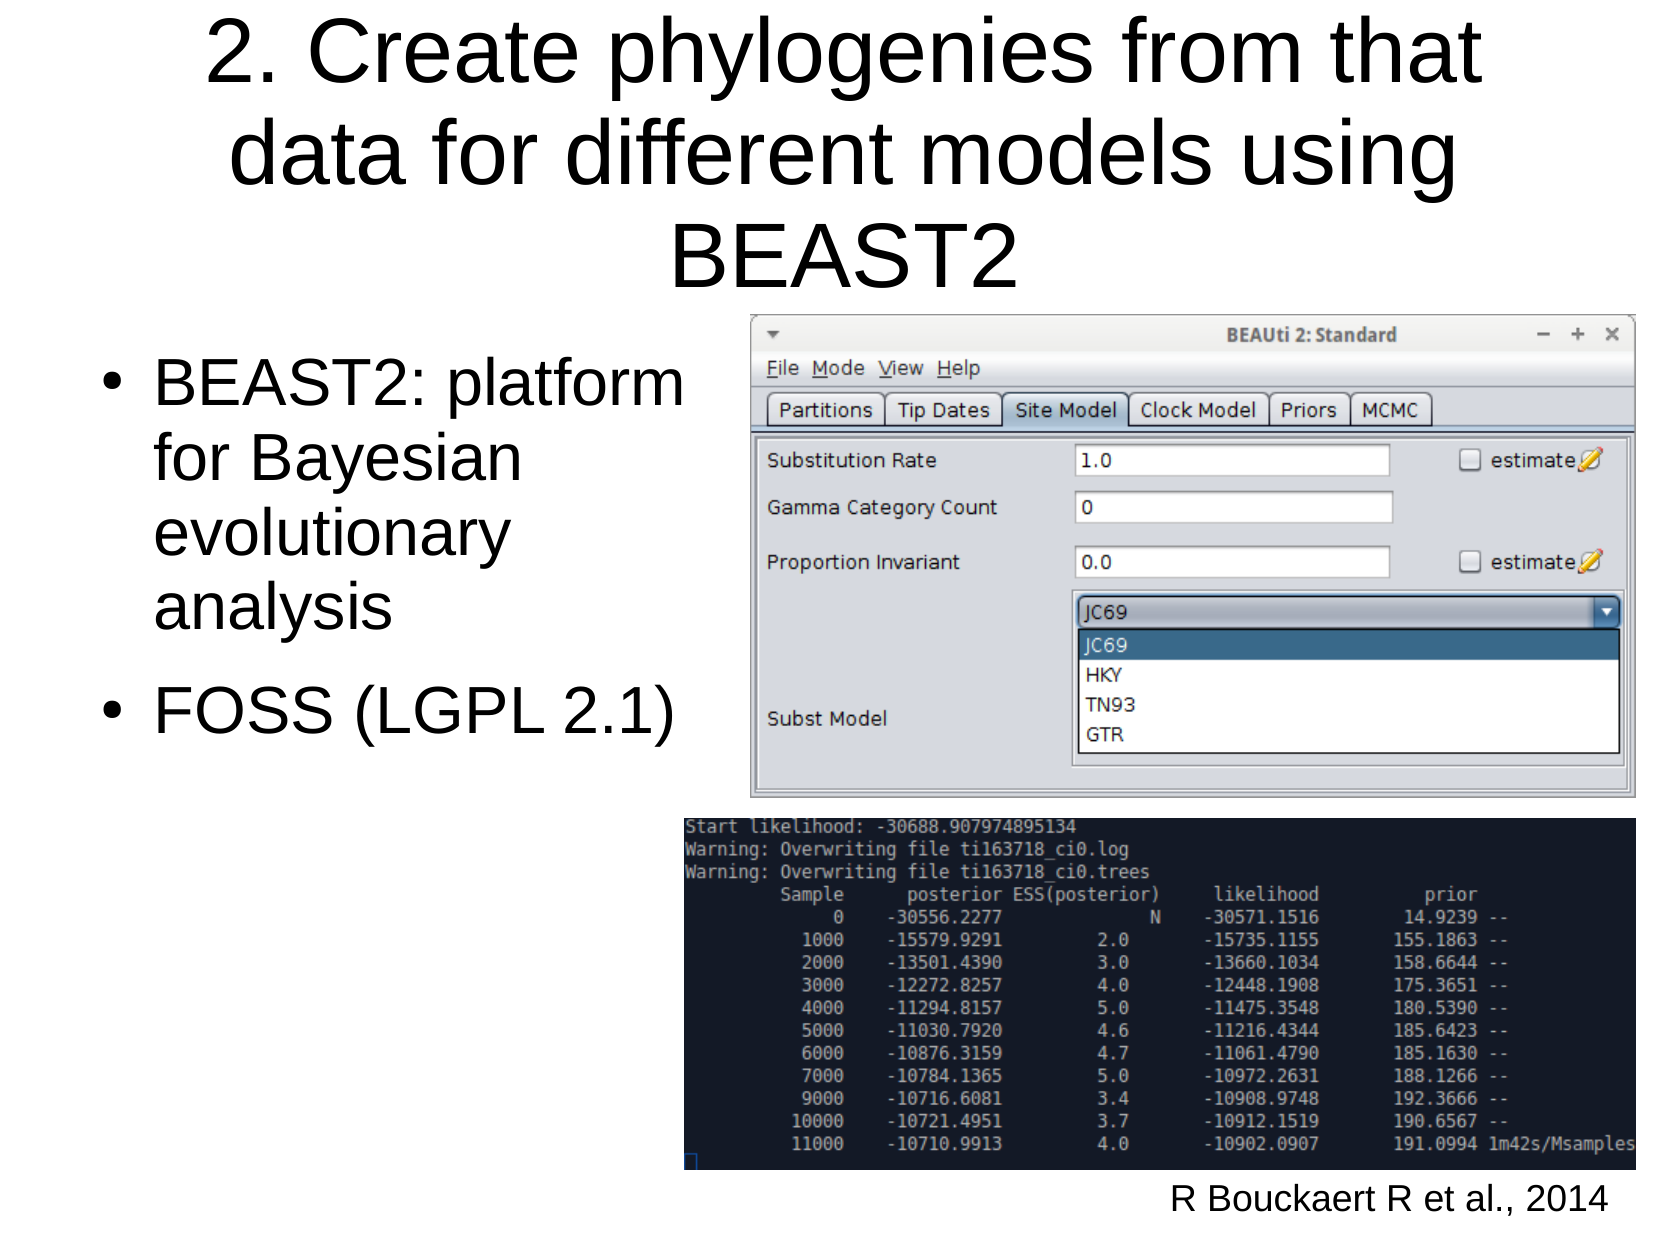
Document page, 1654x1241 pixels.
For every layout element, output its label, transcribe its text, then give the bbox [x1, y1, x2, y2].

title 2. Create phylogenies from that data for different models using BEAST2 [82, 0, 1571, 308]
list BEAST2: platform for Bayesian evolutionary analysis FOSS (LGPL 2.1) [82, 345, 736, 1201]
picture [684, 818, 1636, 1171]
picture [750, 314, 1636, 798]
text_box R Bouckaert R et al., 2014 [1155, 1171, 1636, 1231]
